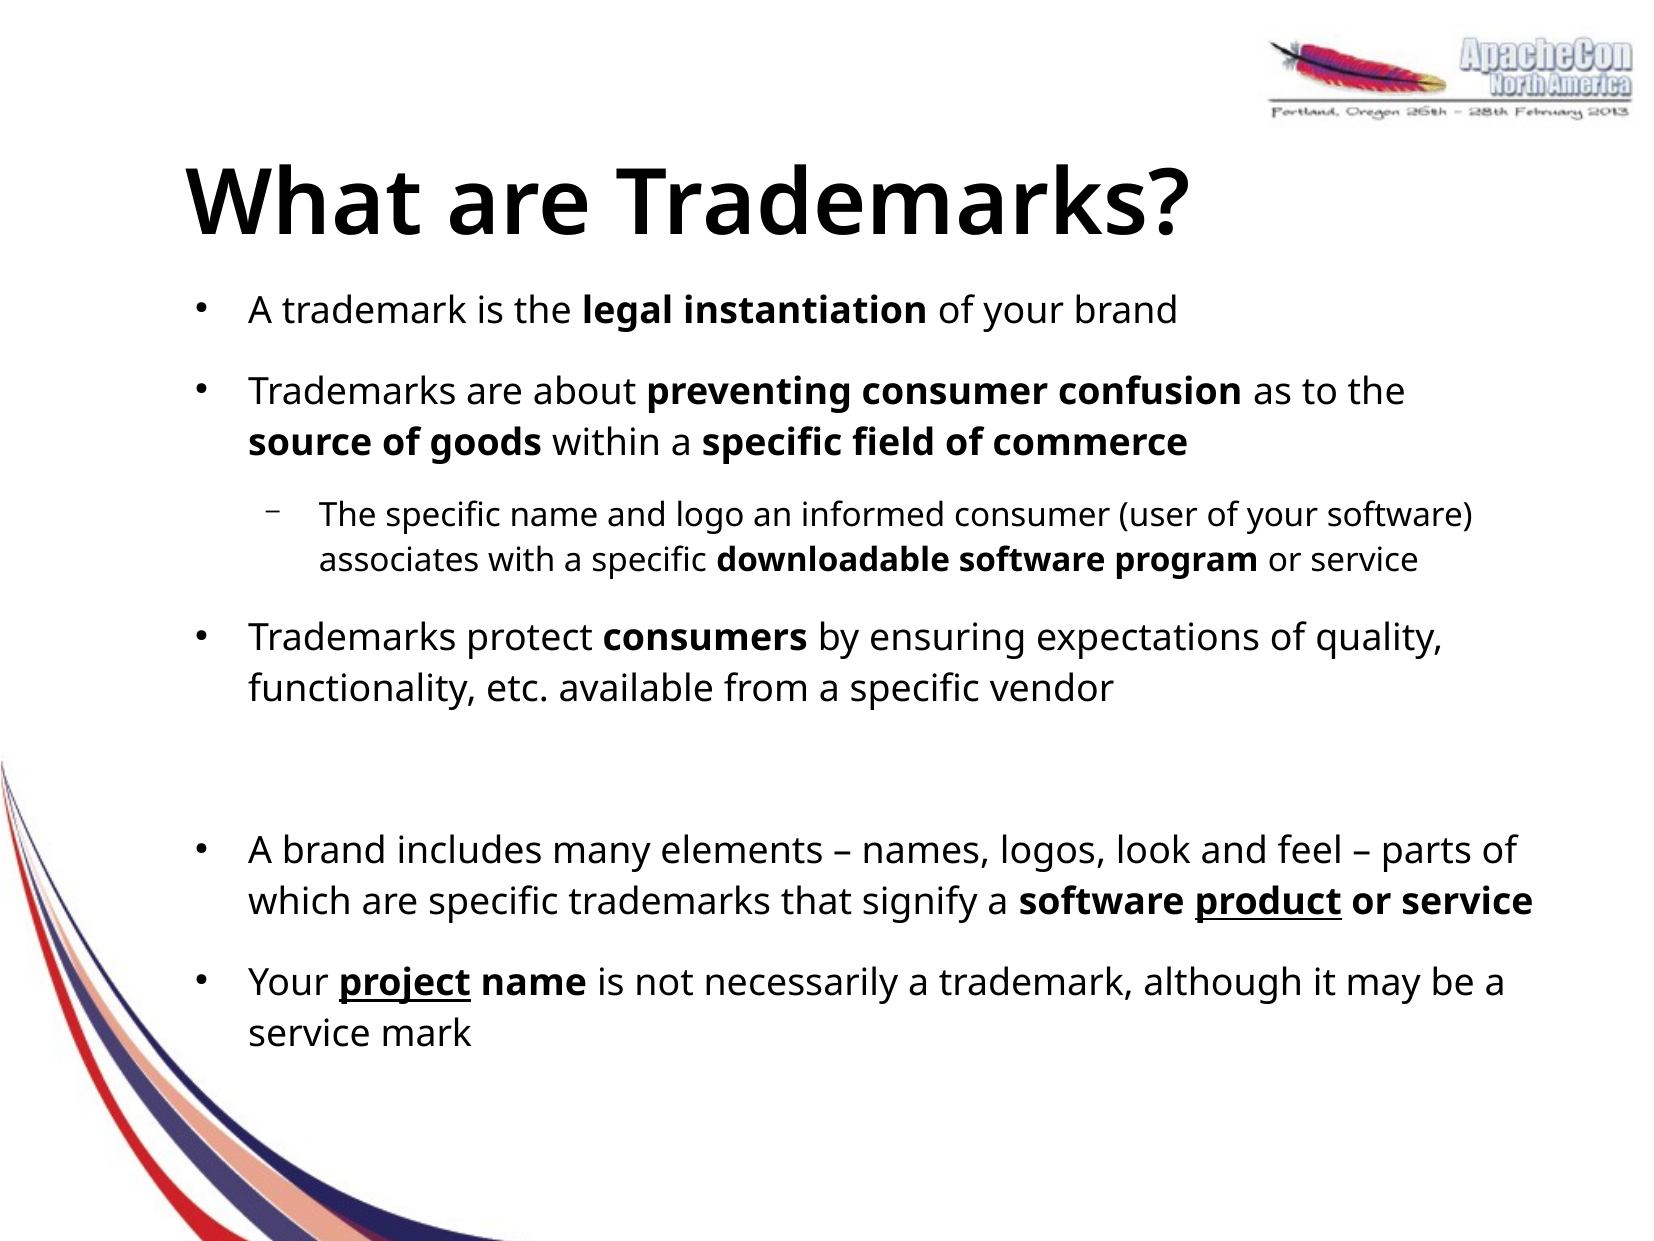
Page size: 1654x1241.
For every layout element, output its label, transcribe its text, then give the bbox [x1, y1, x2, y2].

list A trademark is the legal instantiation of your brand Trademarks are about preventing consumer confusion as to the source of goods within a specific field of commerce The specific name and logo an informed consumer (user of your software) associates with a specific downloadable software program or service Trademarks protect consumers by ensuring expectations of quality, functionality, etc. available from a specific vendor A brand includes many elements – names, logos, look and feel – parts of which are specific trademarks that signify a software product or service Your project name is not necessarily a trademark, although it may be a service mark [177, 283, 1536, 1058]
title What are Trademarks? [177, 134, 1536, 262]
picture [0, 0, 1654, 1241]
